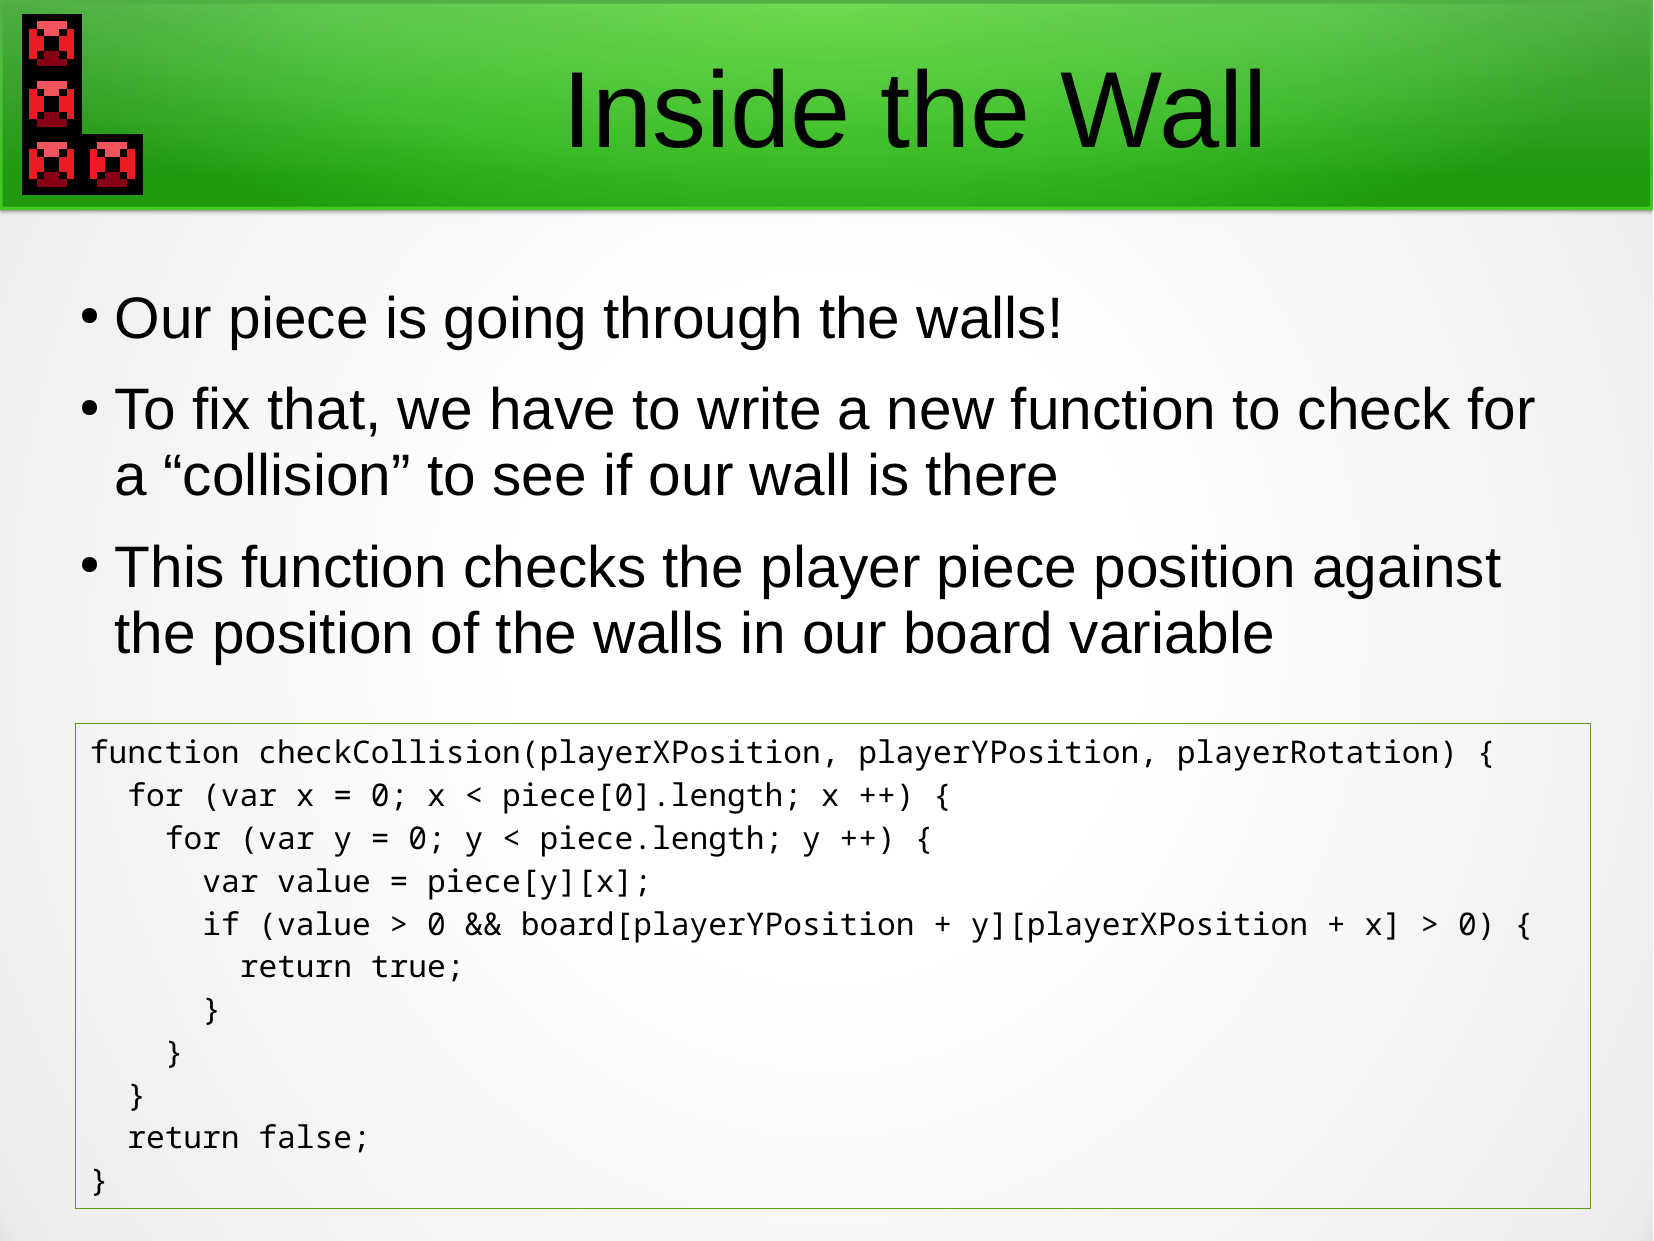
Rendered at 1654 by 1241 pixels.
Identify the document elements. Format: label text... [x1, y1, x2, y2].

picture [22, 14, 143, 195]
text_box function checkCollision(playerXPosition, playerYPosition, playerRotation) { for (var x = 0; x < piece[0].length; x ++) { for (var y = 0; y < piece.length; y ++) { var value = piece[y][x]; if (value > 0 && board[playerYPosition + y][playerXPosition + x] > 0) { return true; } } } return false; } [75, 723, 1591, 1171]
list Our piece is going through the walls! To fix that, we have to write a new function to check for a “collision” to see if our wall is there This function checks the player piece position against the position of the walls in our board variable [67, 285, 1561, 676]
title Inside the Wall [195, 30, 1636, 190]
